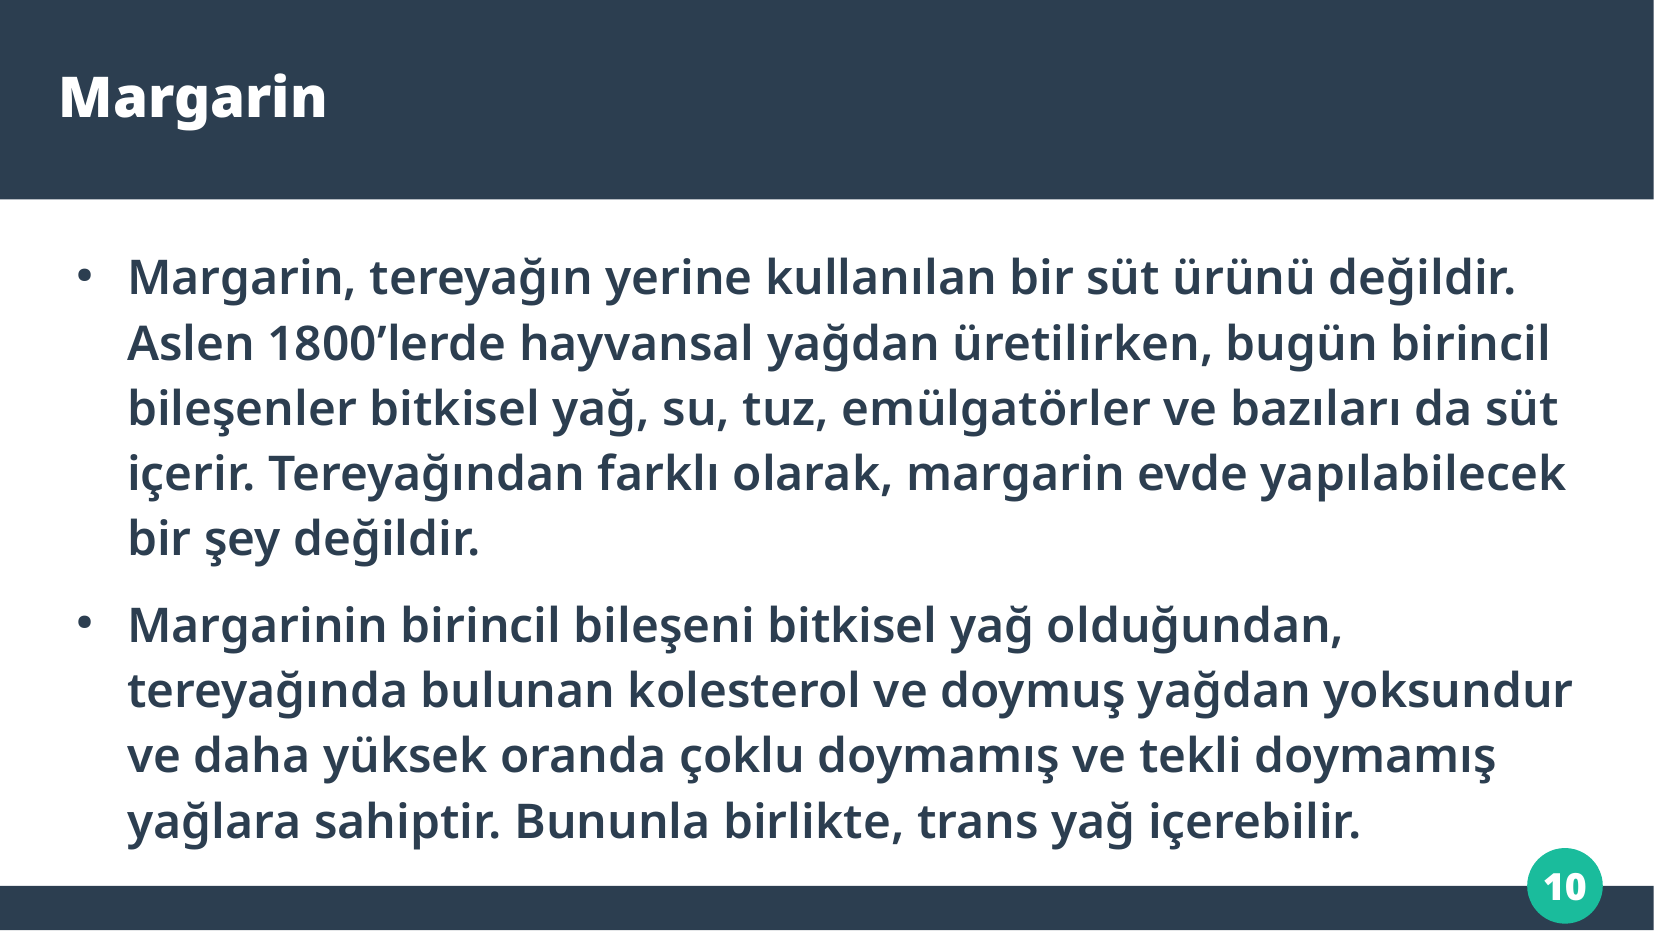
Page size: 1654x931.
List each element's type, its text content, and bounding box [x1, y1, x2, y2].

list Margarin, tereyağın yerine kullanılan bir süt ürünü değildir. Aslen 1800’lerde hayvansal yağdan üretilirken, bugün birincil bileşenler bitkisel yağ, su, tuz, emülgatörler ve bazıları da süt içerir. Tereyağından farklı olarak, margarin evde yapılabilecek bir şey değildir. Margarinin birincil bileşeni bitkisel yağ olduğundan, tereyağında bulunan kolesterol ve doymuş yağdan yoksundur ve daha yüksek oranda çoklu doymamış ve tekli doymamış yağlara sahiptir. Bununla birlikte, trans yağ içerebilir. [59, 243, 1595, 864]
title Margarin [59, 37, 1595, 155]
